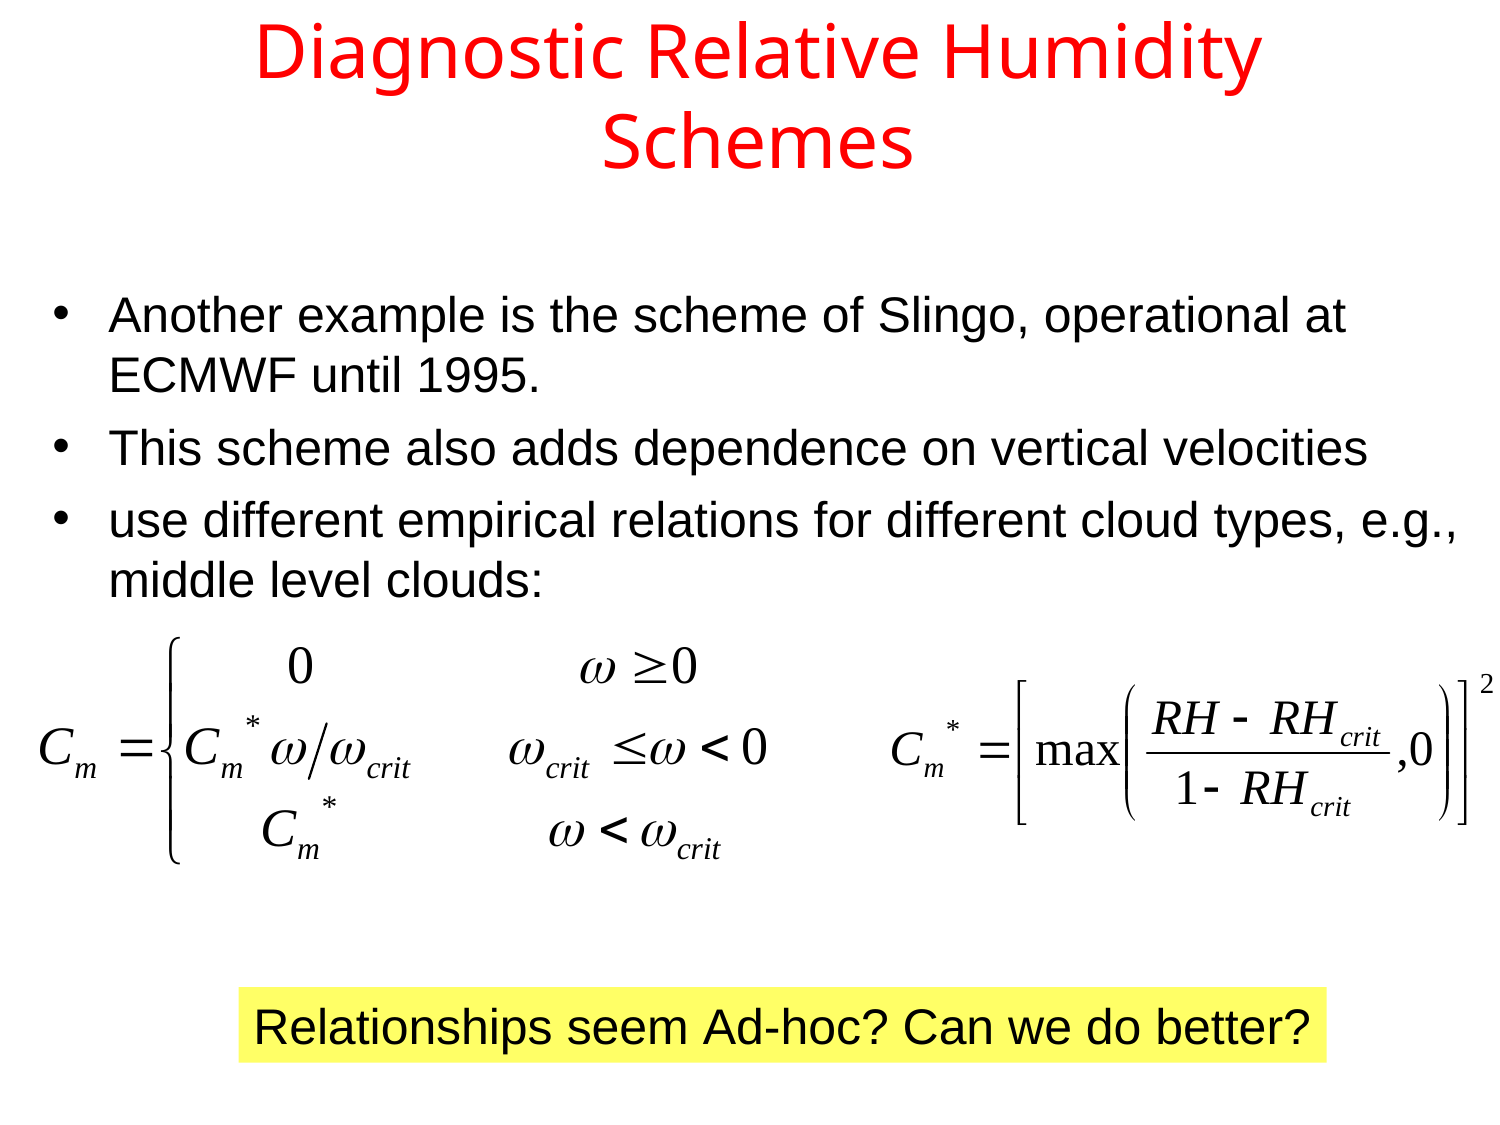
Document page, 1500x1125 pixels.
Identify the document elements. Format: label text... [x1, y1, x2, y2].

chart [883, 662, 1500, 836]
list Another example is the scheme of Slingo, operational at ECMWF until 1995. This scheme also adds dependence on vertical velocities use different empirical relations for different cloud types, e.g., middle level clouds: [37, 274, 1500, 663]
text_box Relationships seem Ad-hoc? Can we do better? [238, 987, 1327, 1063]
title Diagnostic Relative Humidity Schemes [158, 0, 1359, 192]
chart [30, 624, 776, 878]
